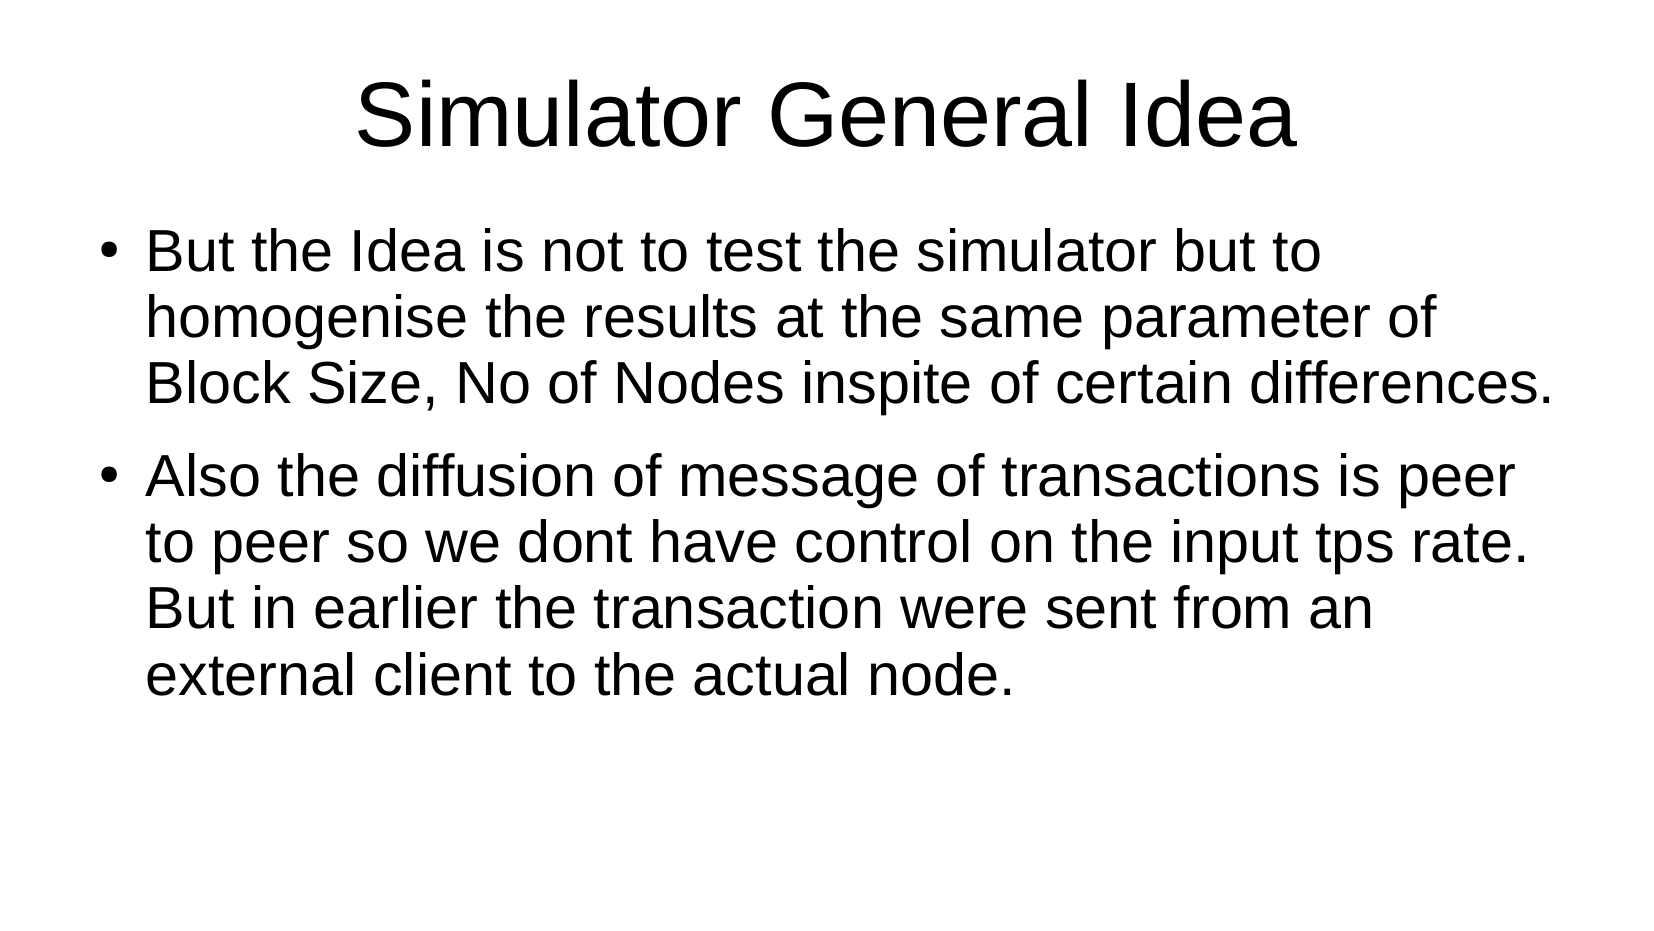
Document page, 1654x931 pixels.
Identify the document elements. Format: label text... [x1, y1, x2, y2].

list But the Idea is not to test the simulator but to homogenise the results at the same parameter of Block Size, No of Nodes inspite of certain differences. Also the diffusion of message of transactions is peer to peer so we dont have control on the input tps rate. But in earlier the transaction were sent from an external client to the actual node. [82, 217, 1571, 758]
title Simulator General Idea [82, 37, 1571, 193]
